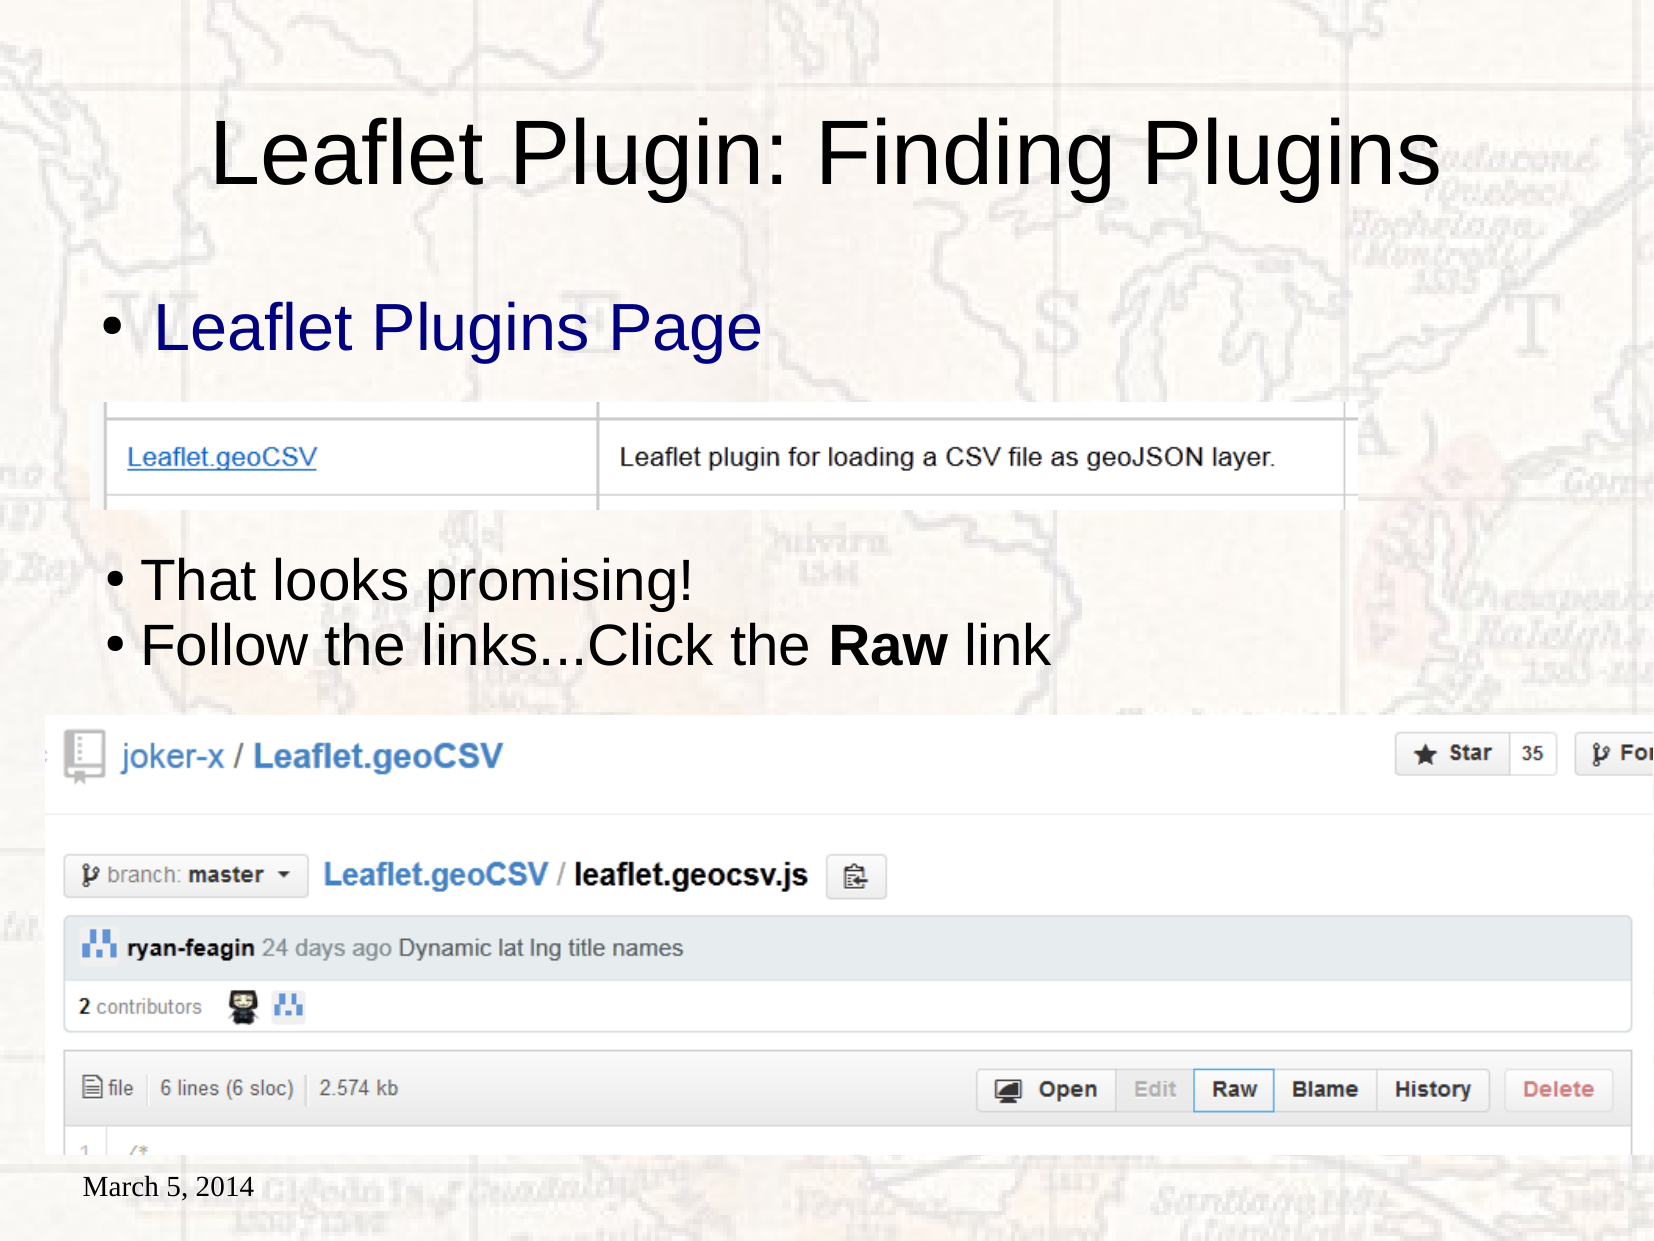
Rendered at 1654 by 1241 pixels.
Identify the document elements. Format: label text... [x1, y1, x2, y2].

picture [0, 0, 1654, 1241]
list Leaflet Plugins Page [82, 290, 1571, 376]
text_box That looks promising! Follow the links...Click the Raw link [90, 540, 1606, 685]
title Leaflet Plugin: Finding Plugins [82, 49, 1571, 257]
